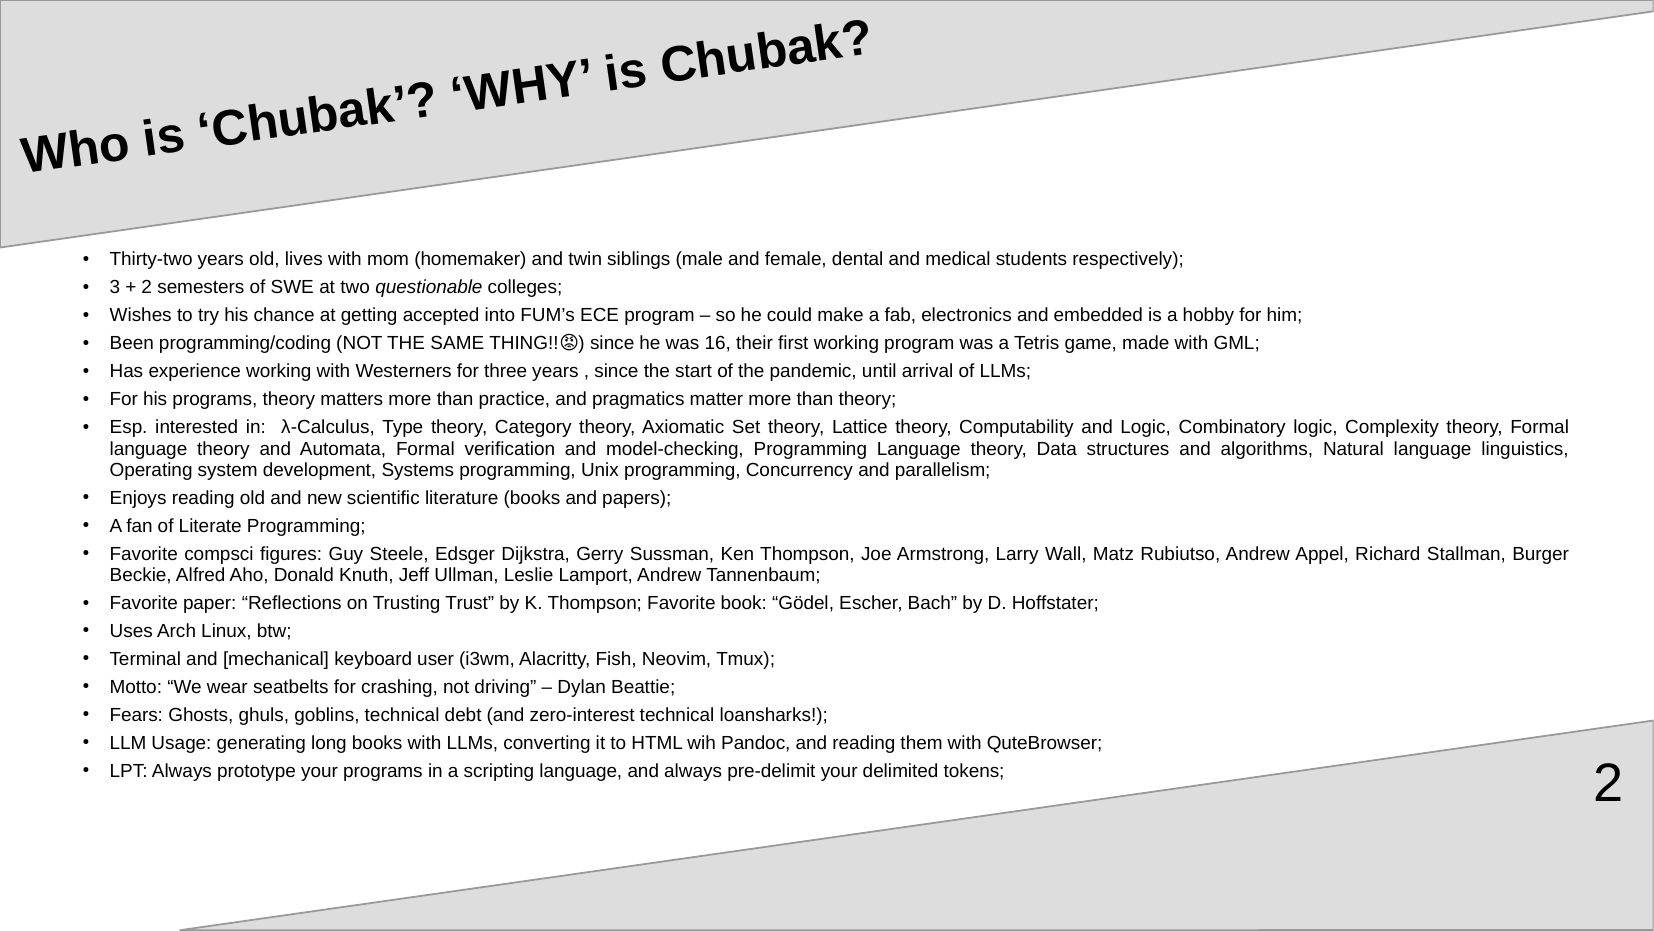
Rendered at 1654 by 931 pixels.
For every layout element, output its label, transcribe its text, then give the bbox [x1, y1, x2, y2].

list Thirty-two years old, lives with mom (homemaker) and twin siblings (male and female, dental and medical students respectively); 3 + 2 semesters of SWE at two questionable colleges; Wishes to try his chance at getting accepted into FUM’s ECE program – so he could make a fab, electronics and embedded is a hobby for him; Been programming/coding (NOT THE SAME THING!!😡) since he was 16, their first working program was a Tetris game, made with GML; Has experience working with Westerners for three years , since the start of the pandemic, until arrival of LLMs; For his programs, theory matters more than practice, and pragmatics matter more than theory; Esp. interested in: λ-Calculus, Type theory, Category theory, Axiomatic Set theory, Lattice theory, Computability and Logic, Combinatory logic, Complexity theory, Formal language theory and Automata, Formal verification and model-checking, Programming Language theory, Data structures and algorithms, Natural language linguistics, Operating system development, Systems programming, Unix programming, Concurrency and parallelism; Enjoys reading old and new scientific literature (books and papers); A fan of Literate Programming; Favorite compsci figures: Guy Steele, Edsger Dijkstra, Gerry Sussman, Ken Thompson, Joe Armstrong, Larry Wall, Matz Rubiutso, Andrew Appel, Richard Stallman, Burger Beckie, Alfred Aho, Donald Knuth, Jeff Ullman, Leslie Lamport, Andrew Tannenbaum; Favorite paper: “Reflections on Trusting Trust” by K. Thompson; Favorite book: “Gödel, Escher, Bach” by D. Hoffstater; Uses Arch Linux, btw; Terminal and [mechanical] keyboard user (i3wm, Alacritty, Fish, Neovim, Tmux); Motto: “We wear seatbelts for crashing, not driving” – Dylan Beattie; Fears: Ghosts, ghuls, goblins, technical debt (and zero-interest technical loansharks!); LLM Usage: generating long books with LLMs, converting it to HTML wih Pandoc, and reading them with QuteBrowser; LPT: Always prototype your programs in a scripting language, and always pre-delimit your delimited tokens; [82, 248, 1571, 789]
title Who is ‘Chubak’? ‘WHY’ is Chubak? [11, 0, 1495, 235]
